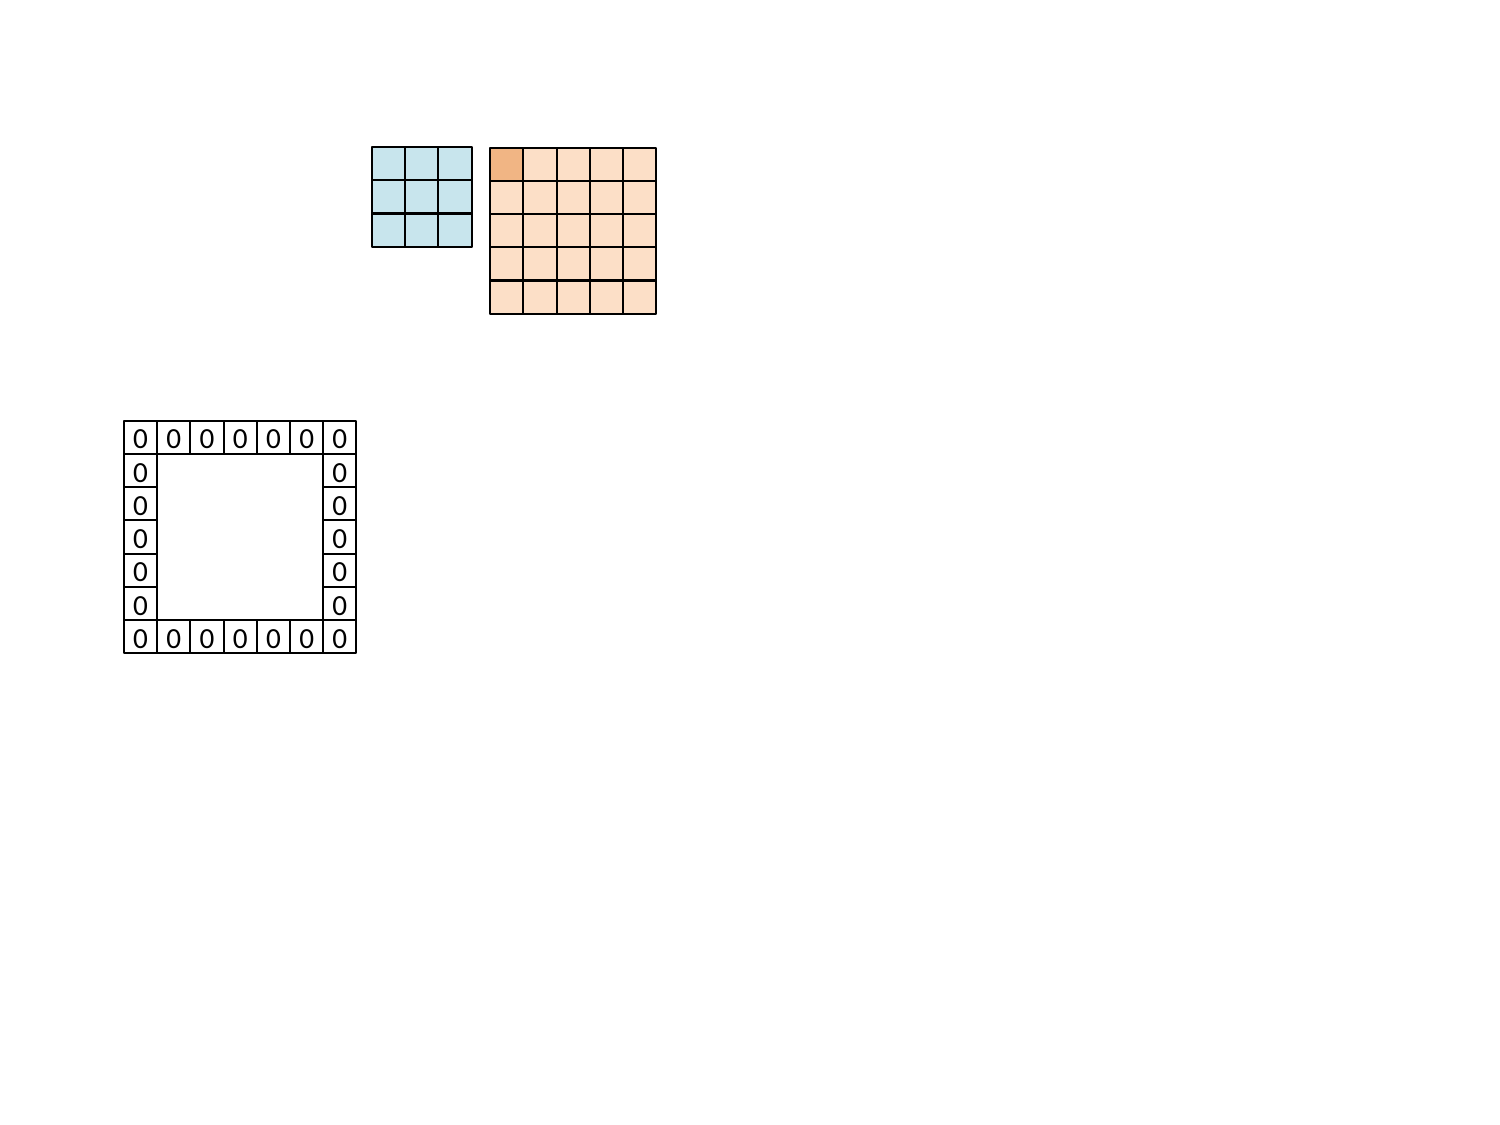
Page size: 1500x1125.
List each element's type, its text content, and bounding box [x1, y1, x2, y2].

text_box 0 [123, 420, 158, 454]
text_box 0 [256, 620, 290, 654]
text_box 0 [323, 454, 357, 488]
text_box 0 [290, 420, 323, 454]
text_box 0 [323, 420, 357, 454]
text_box 0 [323, 620, 357, 654]
text_box 0 [123, 488, 158, 520]
text_box 0 [158, 620, 191, 654]
text_box 0 [323, 488, 357, 520]
text_box 0 [123, 520, 158, 554]
text_box 0 [323, 554, 357, 586]
text_box 0 [290, 620, 323, 654]
text_box 0 [158, 420, 191, 454]
text_box 0 [323, 520, 357, 554]
text_box 0 [256, 420, 290, 454]
text_box [371, 147, 472, 247]
text_box 0 [123, 620, 158, 654]
text_box [490, 147, 657, 314]
text_box 0 [223, 620, 256, 654]
text_box 0 [123, 454, 158, 488]
text_box 0 [323, 586, 357, 620]
text_box 0 [123, 586, 158, 620]
text_box 0 [123, 554, 158, 586]
text_box 0 [223, 420, 256, 454]
text_box 0 [191, 420, 223, 454]
text_box 0 [191, 620, 223, 654]
